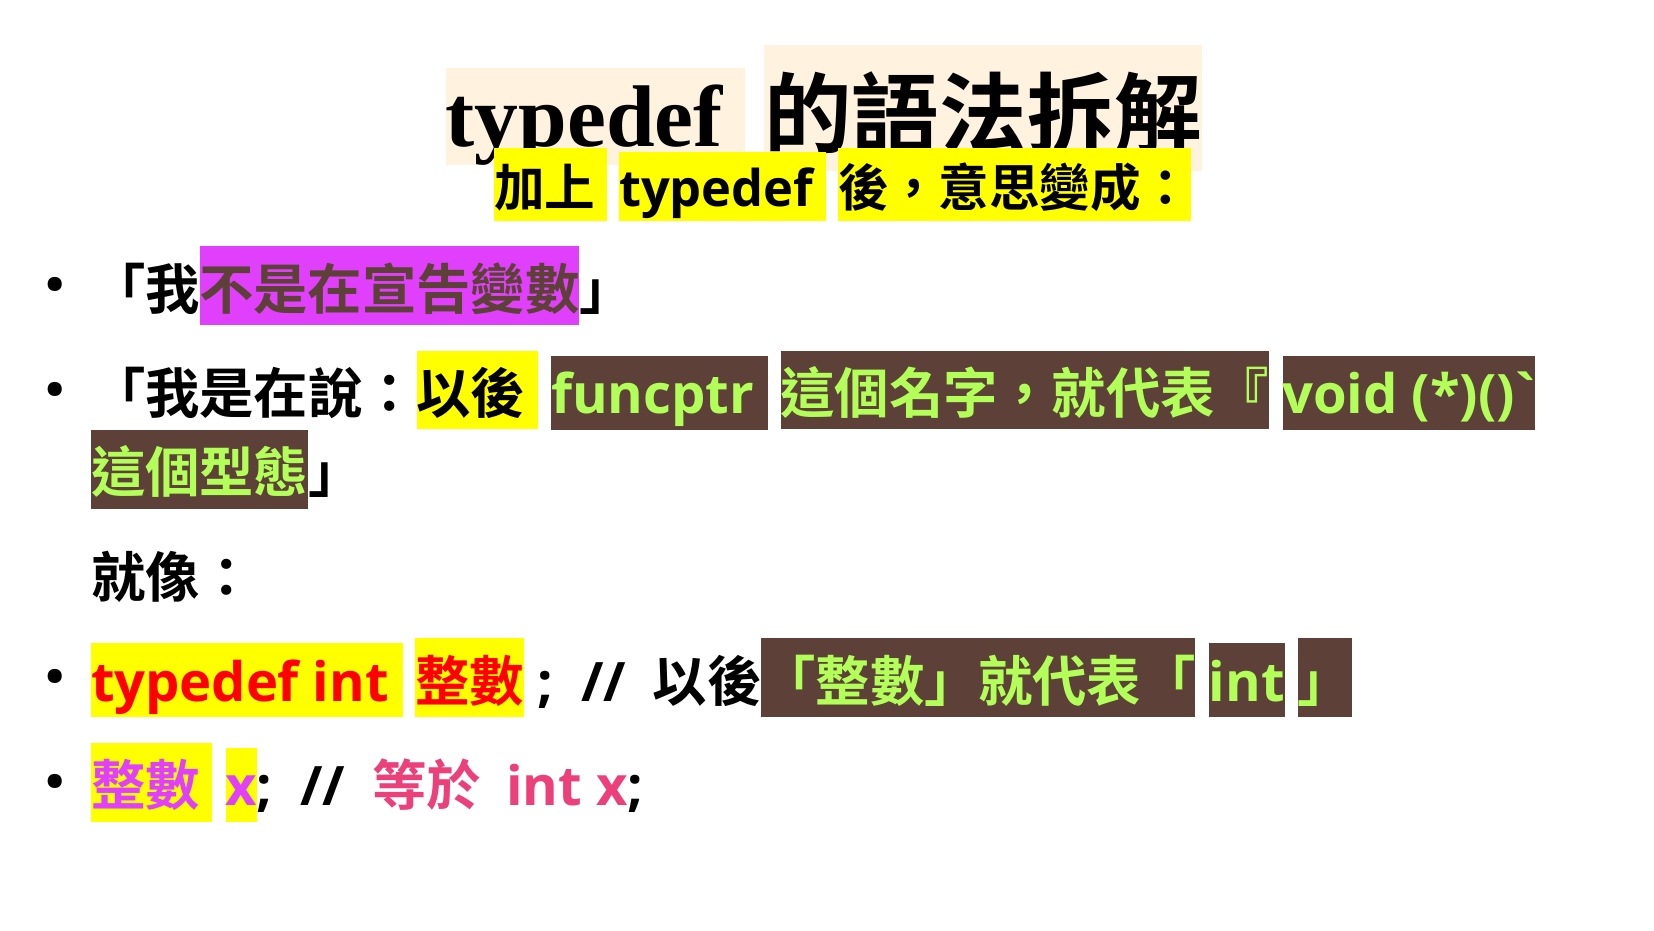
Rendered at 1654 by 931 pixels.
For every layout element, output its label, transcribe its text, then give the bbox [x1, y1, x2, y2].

list 加上 typedef 後，意思變成： 「我不是在宣告變數」 「我是在說：以後 funcptr 這個名字，就代表『void (*)()`這個型態」 就像： typedef int 整數; // 以後「整數」就代表「int」 整數 x; // 等於 int x; [29, 147, 1595, 827]
title typedef 的語法拆解 [82, 29, 1565, 147]
